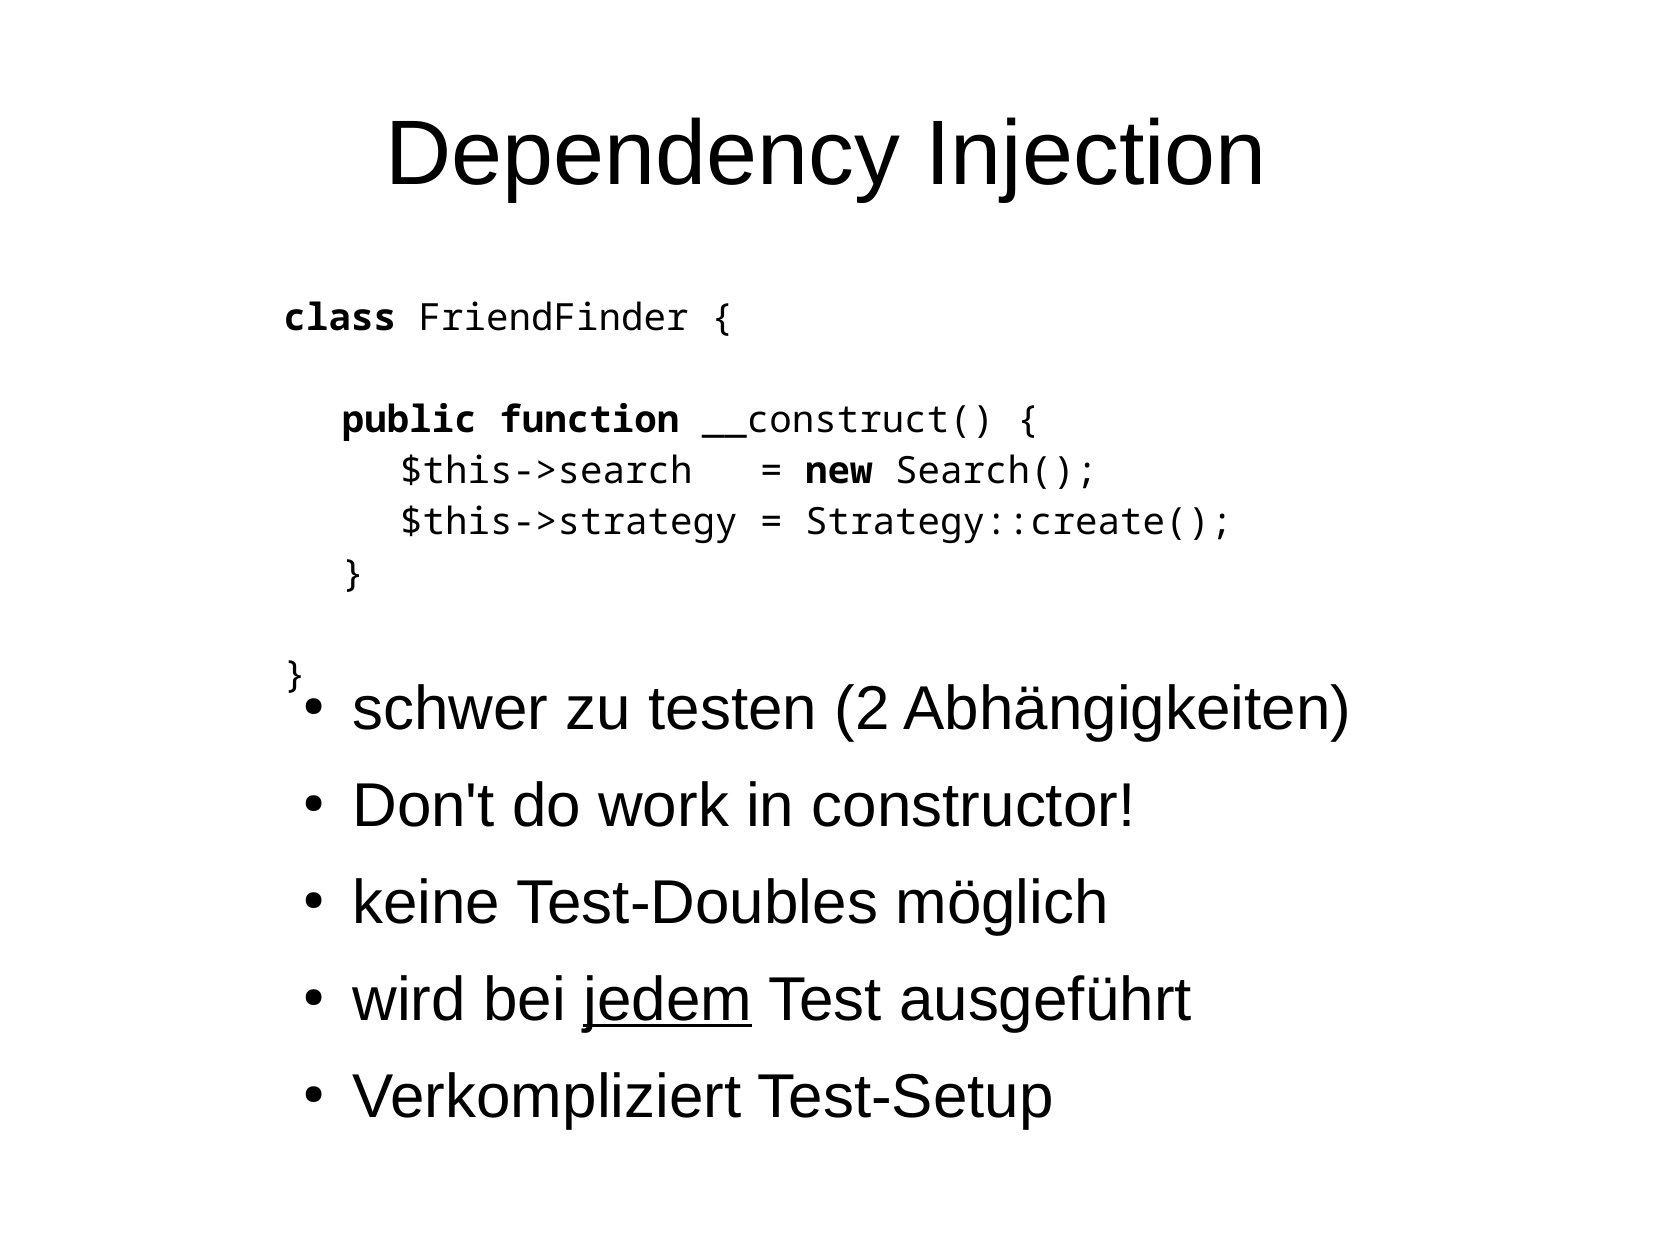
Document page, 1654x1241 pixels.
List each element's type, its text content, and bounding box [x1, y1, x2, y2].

text_box class FriendFinder { public function __construct() { $this->search = new Search(); $this->strategy = Strategy::create(); } } [268, 283, 1385, 599]
list schwer zu testen (2 Abhängigkeiten) Don't do work in constructor! keine Test-Doubles möglich wird bei jedem Test ausgeführt Verkompliziert Test-Setup [286, 673, 1368, 1146]
title Dependency Injection [82, 49, 1571, 257]
